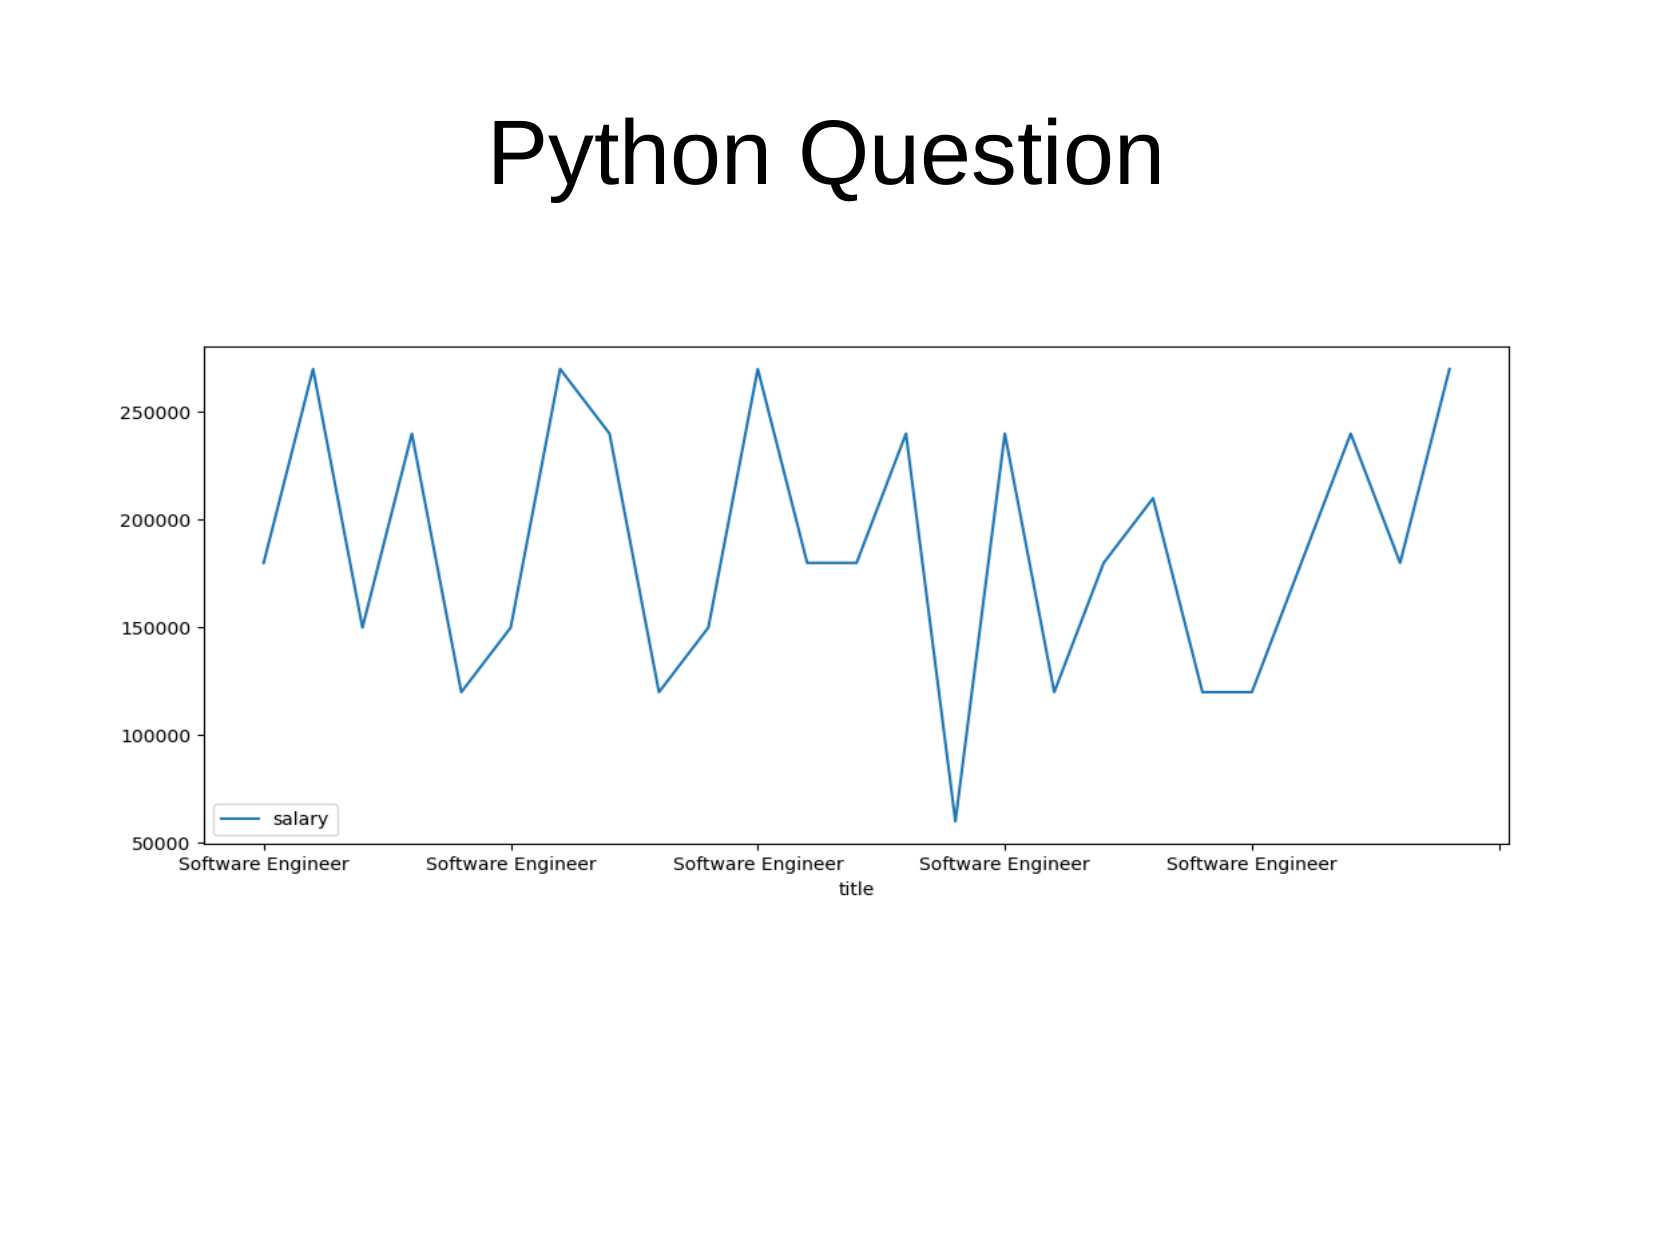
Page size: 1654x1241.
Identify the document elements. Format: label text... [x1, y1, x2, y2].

picture [65, 299, 1561, 909]
title Python Question [82, 49, 1571, 257]
